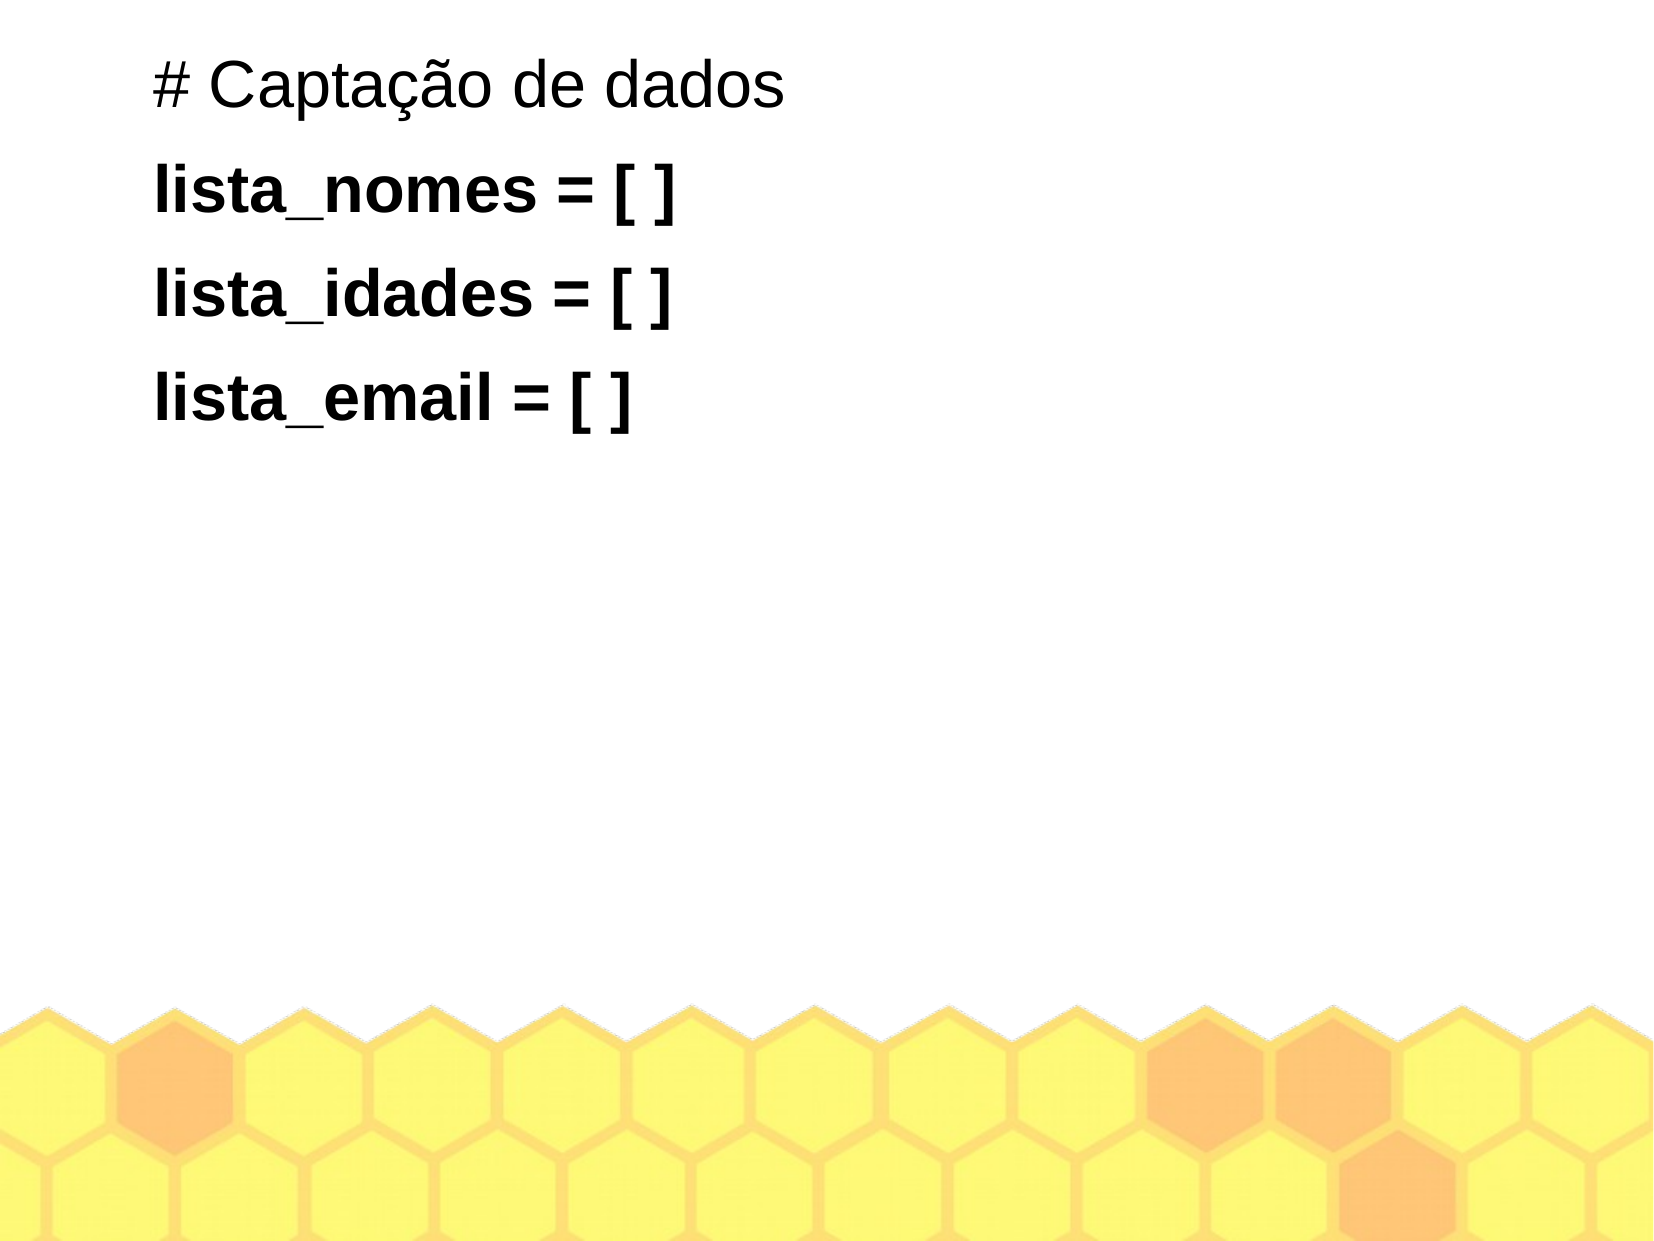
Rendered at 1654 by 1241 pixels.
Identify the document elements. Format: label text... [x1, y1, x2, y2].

picture [0, 1001, 1654, 1241]
list # Captação de dados lista_nomes = [ ] lista_idades = [ ] lista_email = [ ] [82, 47, 1571, 1205]
